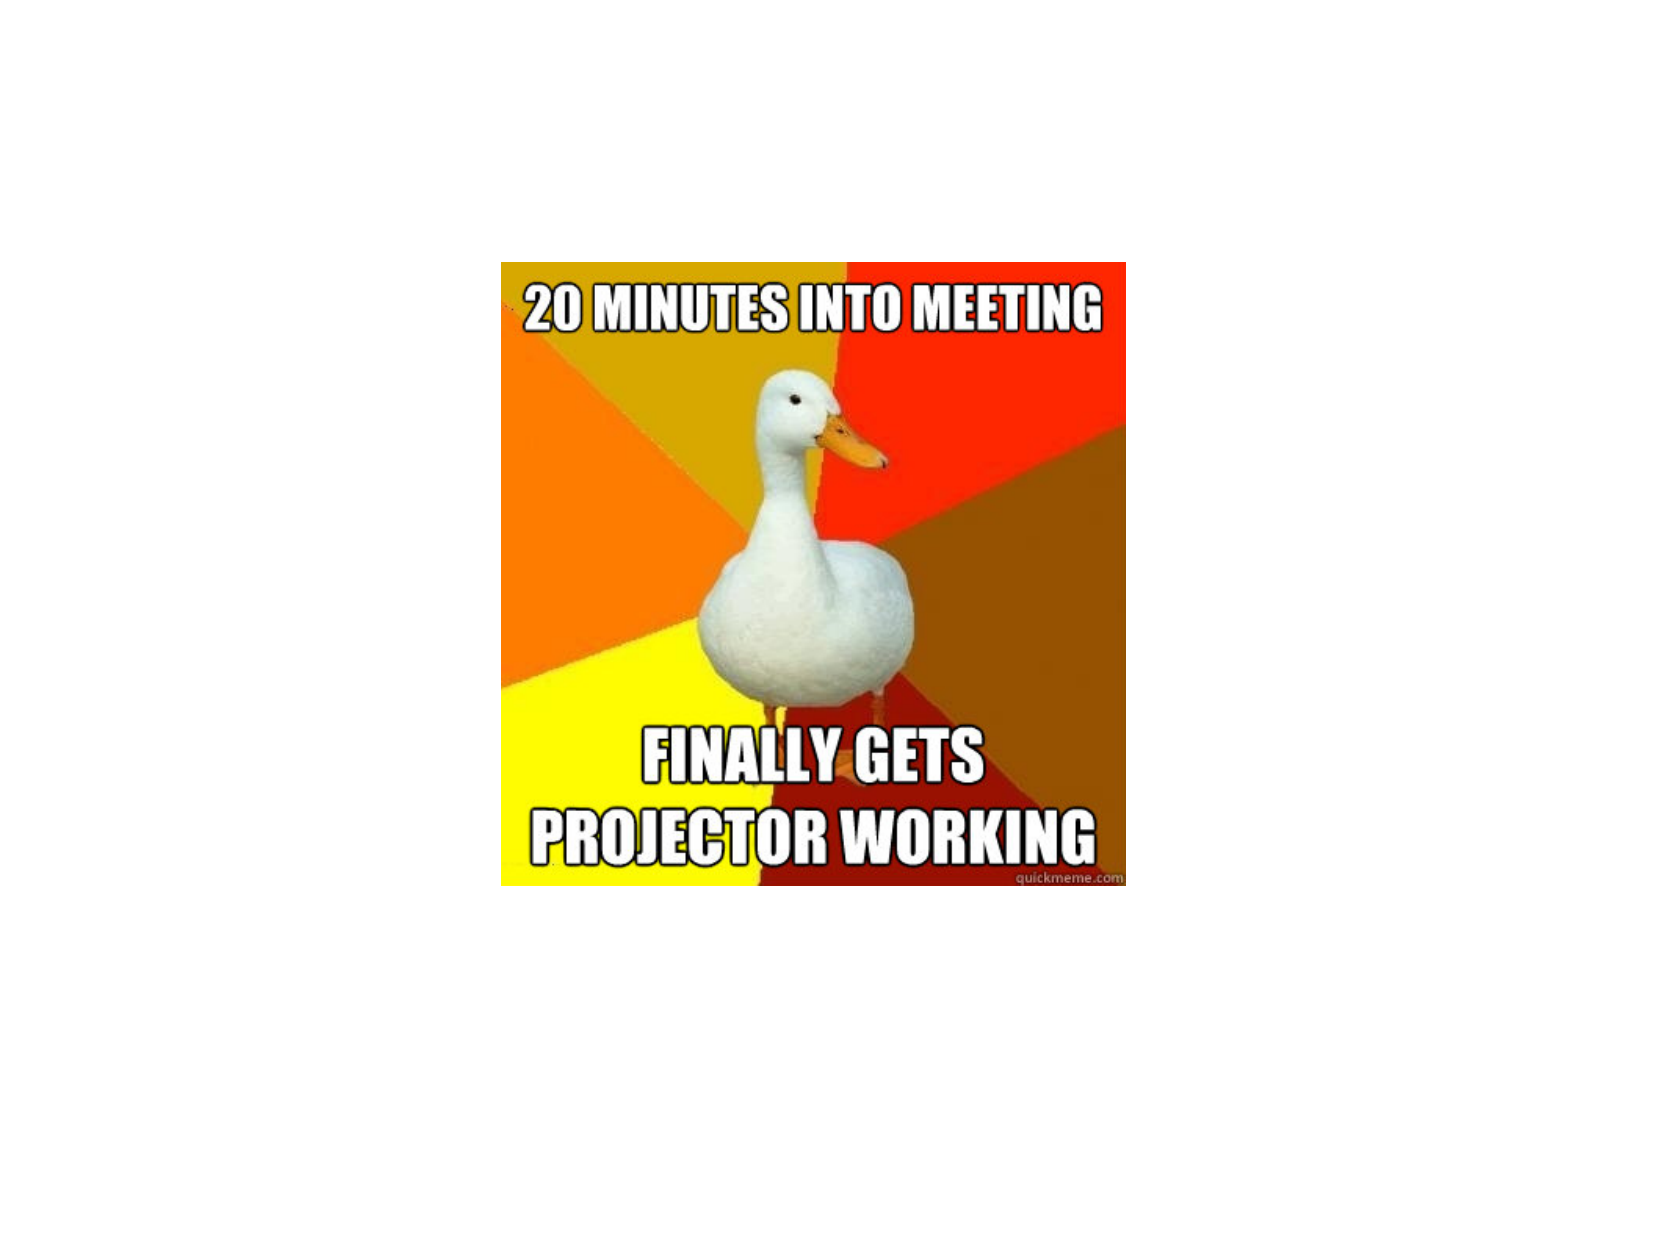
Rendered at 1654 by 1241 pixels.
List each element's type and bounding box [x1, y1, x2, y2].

picture [417, 262, 1236, 1109]
